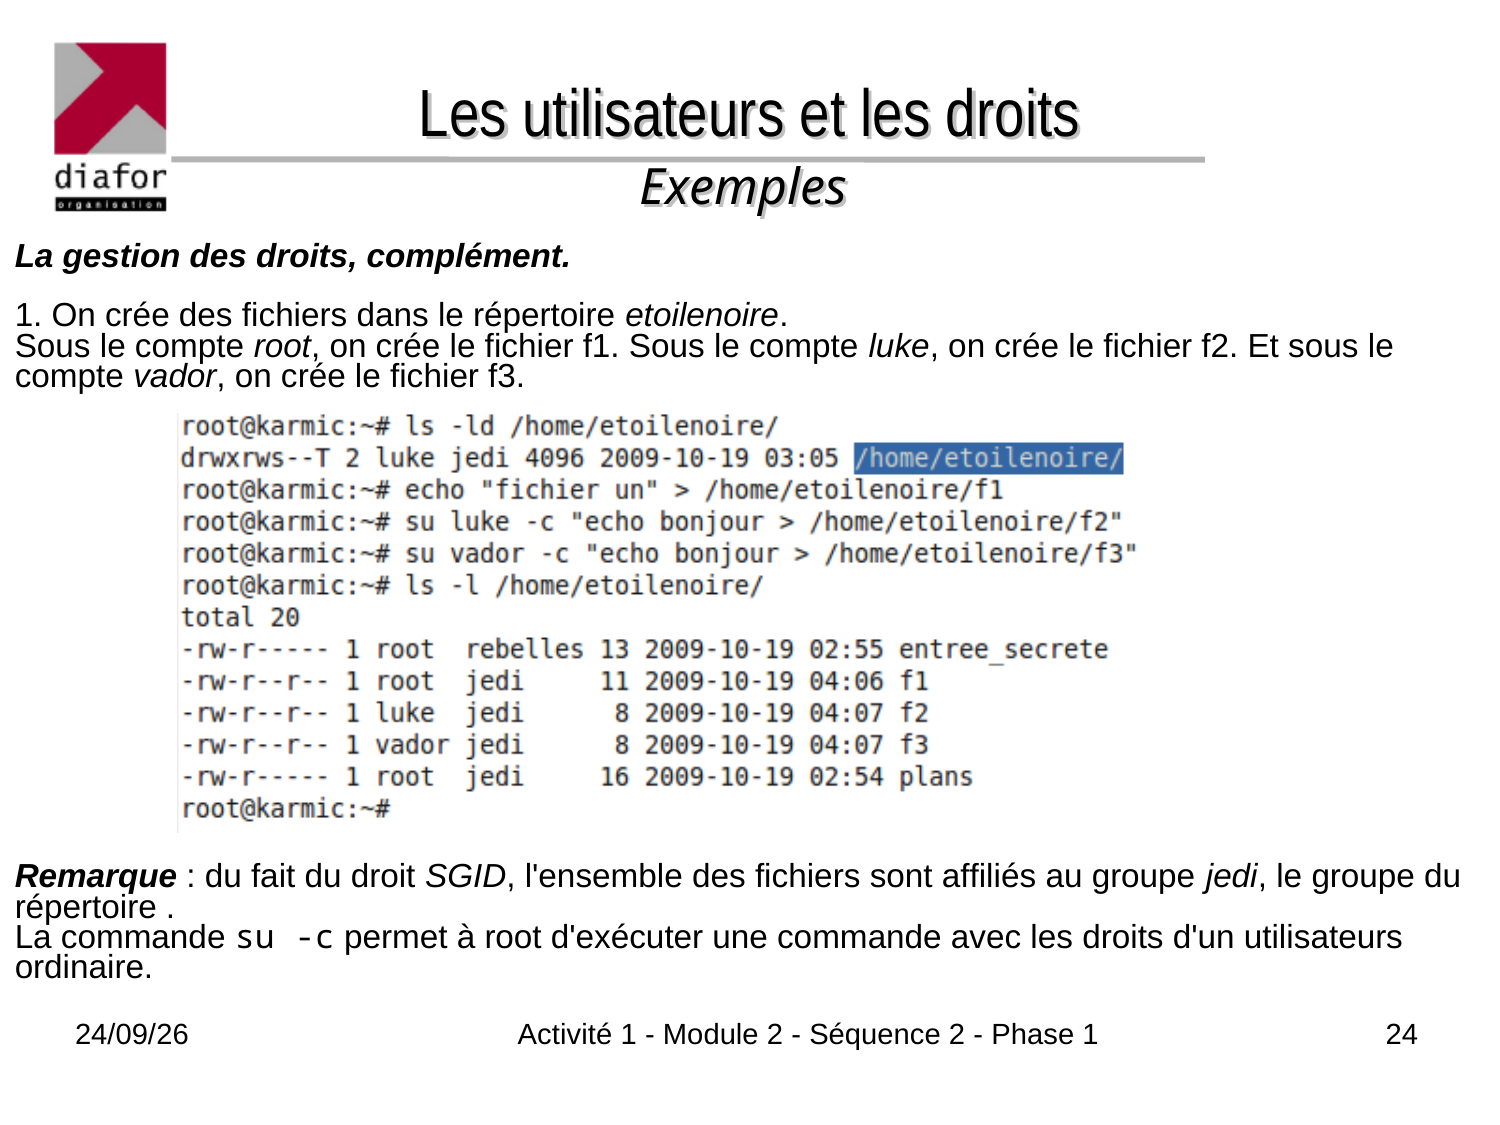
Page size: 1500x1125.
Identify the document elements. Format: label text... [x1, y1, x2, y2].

text_box Remarque : du fait du droit SGID, l'ensemble des fichiers sont affiliés au groupe jedi, le groupe du répertoire . La commande su -c permet à root d'exécuter une commande avec les droits d'un utilisateurs ordinaire. [0, 856, 1486, 993]
text_box 1. On crée des fichiers dans le répertoire etoilenoire. Sous le compte root, on crée le fichier f1. Sous le compte luke, on crée le fichier f2. Et sous le compte vador, on crée le fichier f3. [0, 295, 1420, 401]
picture [177, 413, 1255, 833]
text_box La gestion des droits, complément. [0, 236, 587, 282]
title Les utilisateurs et les droits Exemples [75, 45, 1426, 250]
picture [53, 42, 168, 213]
